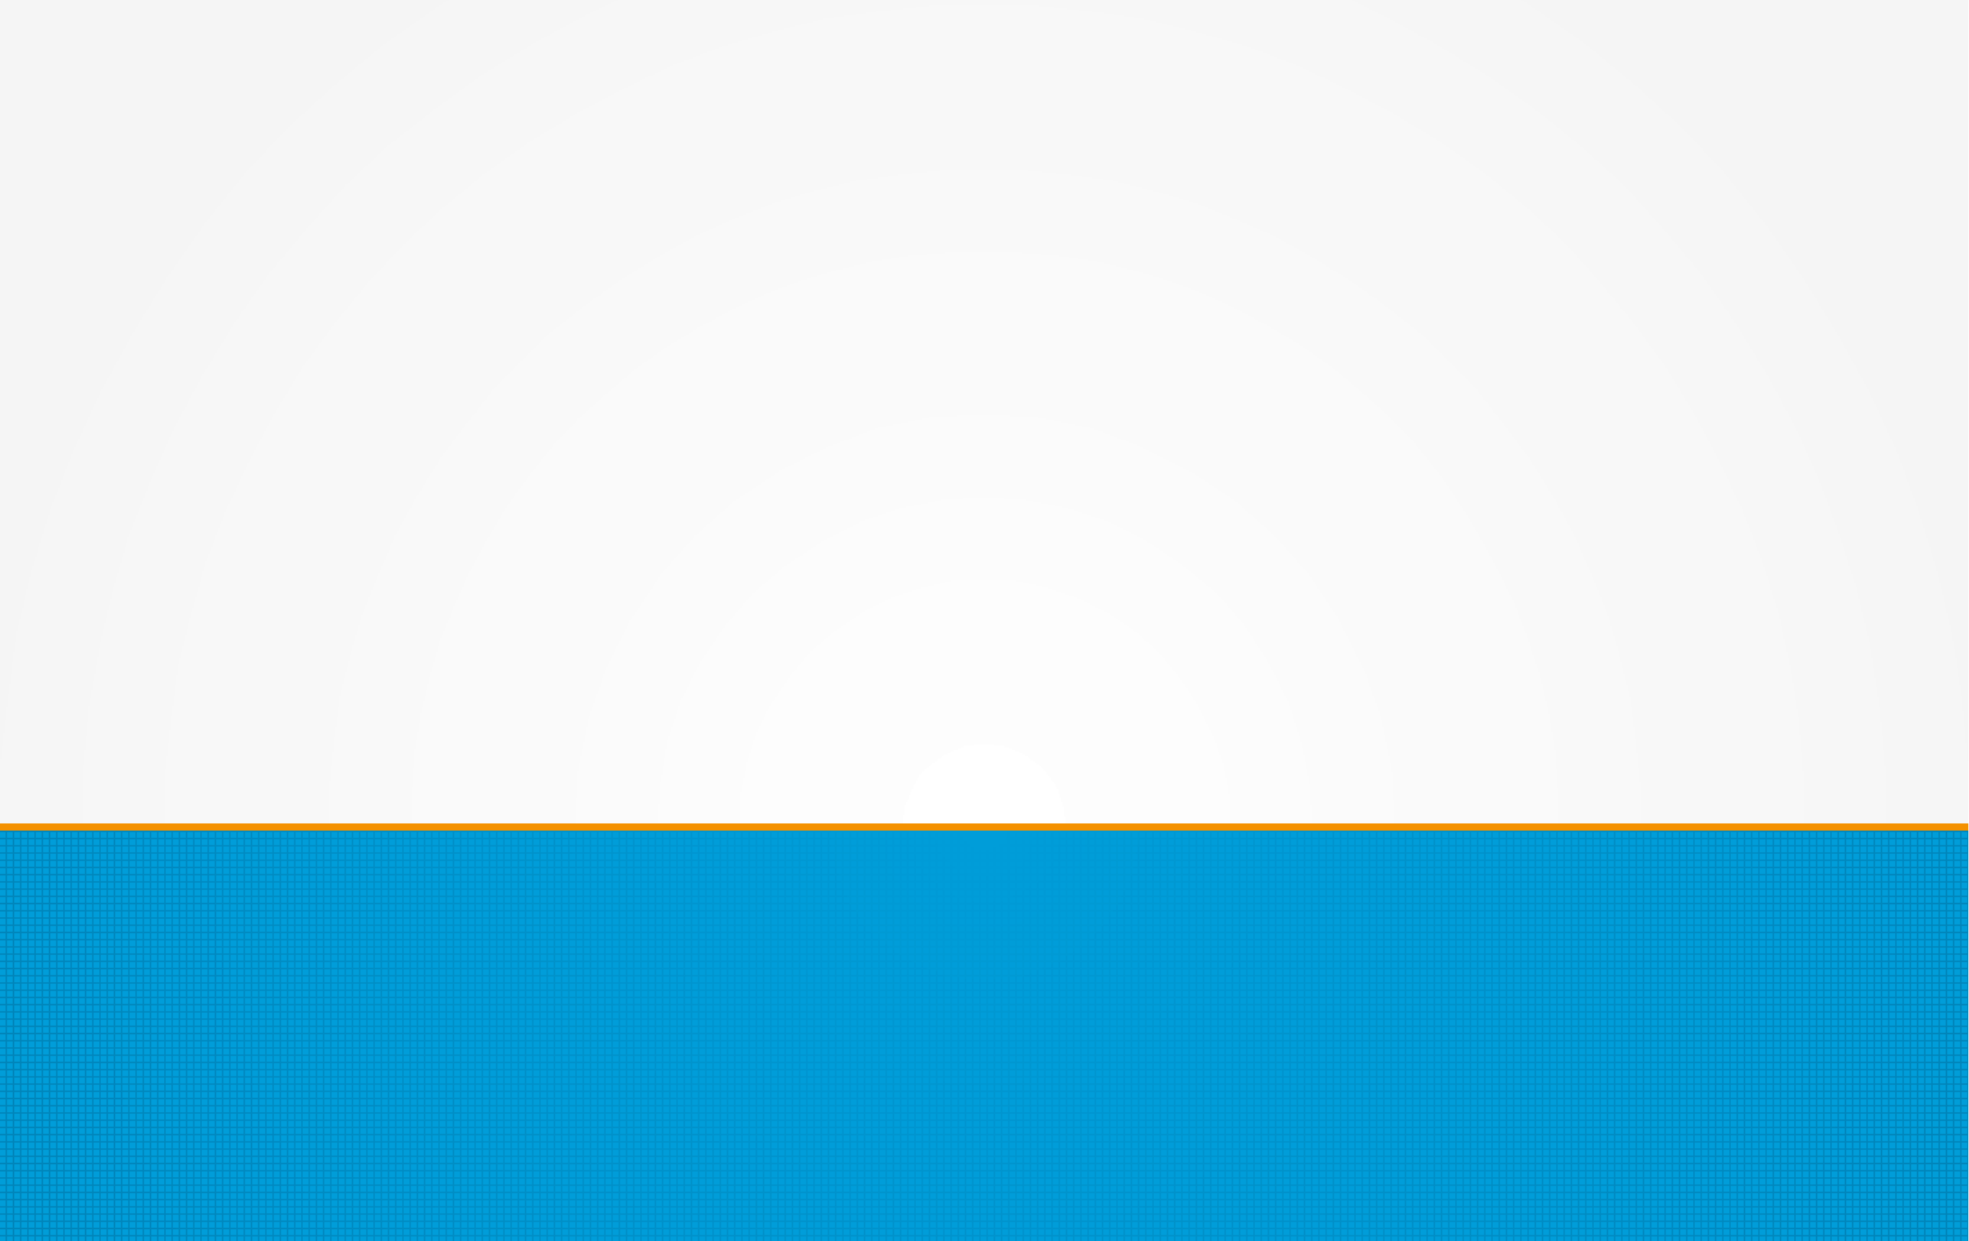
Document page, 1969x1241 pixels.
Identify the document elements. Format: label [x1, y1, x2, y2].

picture [0, 0, 1969, 830]
